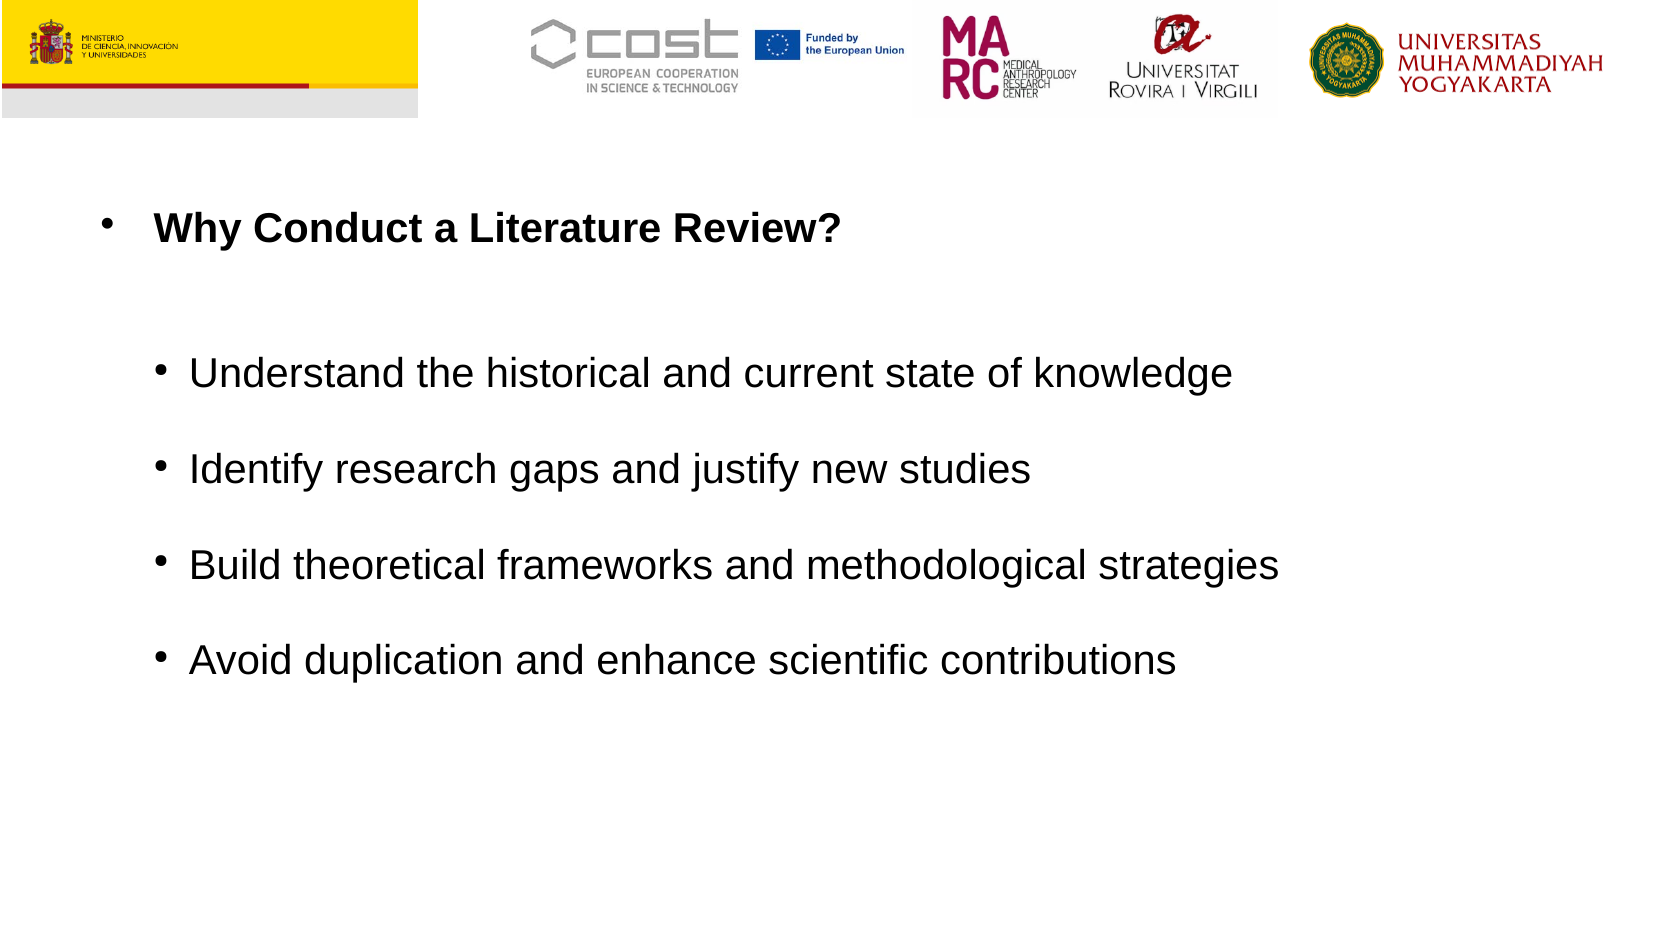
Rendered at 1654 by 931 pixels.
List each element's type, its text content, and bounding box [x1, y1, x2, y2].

picture [1302, 14, 1613, 112]
picture [2, 0, 1278, 119]
text_box Why Conduct a Literature Review? Understand the historical and current state of knowledge Identify research gaps and justify new studies Build theoretical frameworks and methodological strategies Avoid duplication and enhance scientific contributions [82, 200, 1552, 845]
